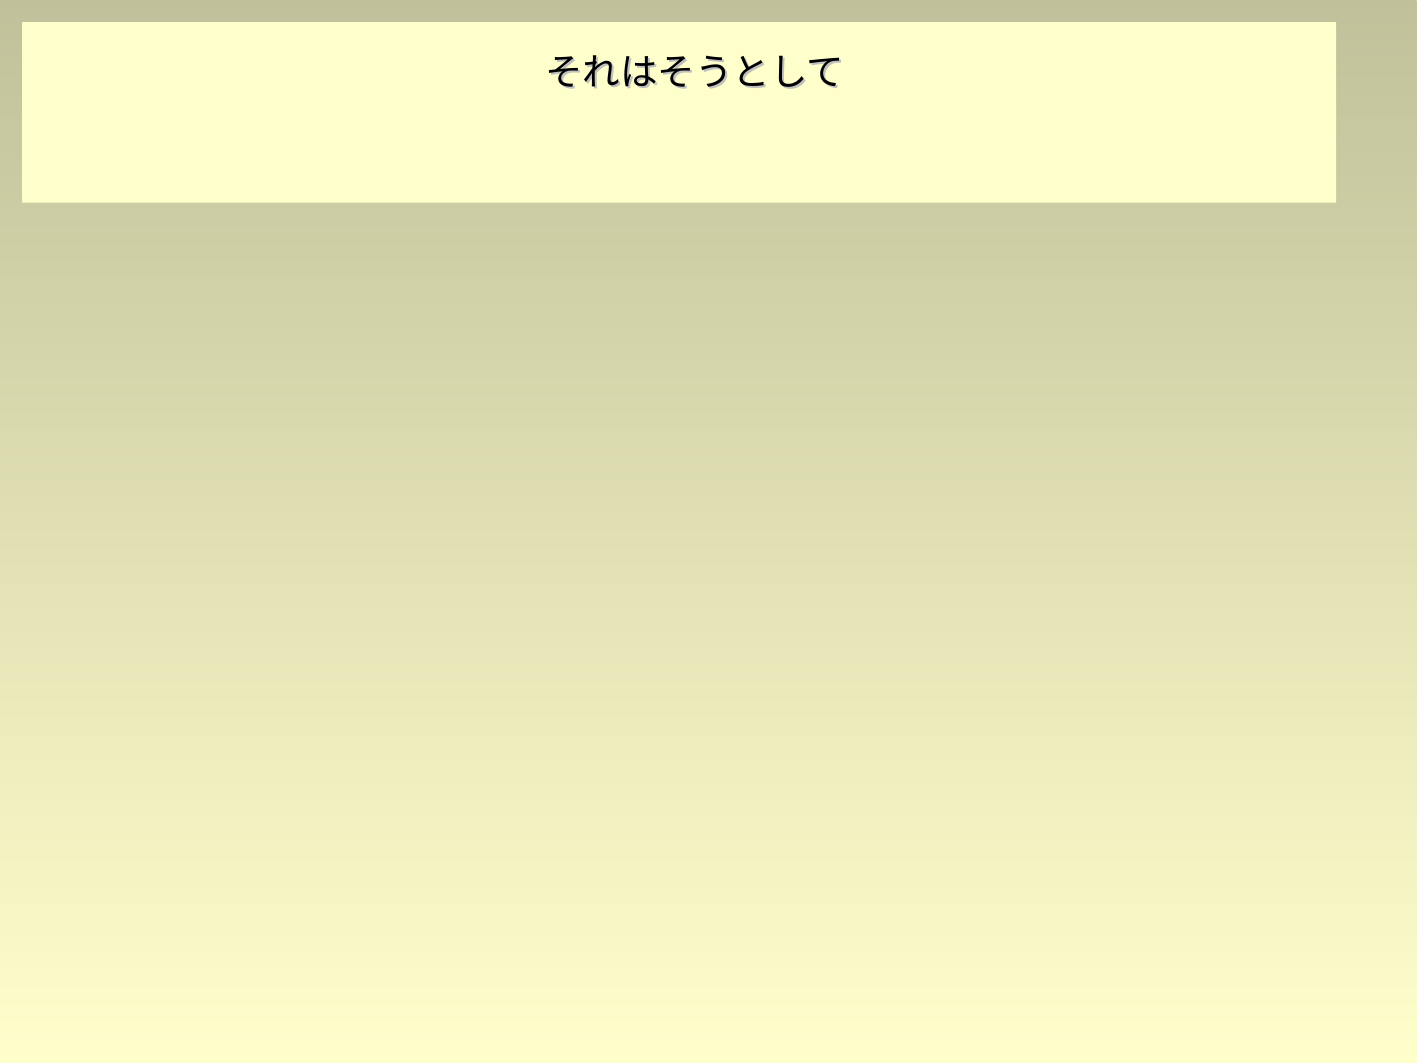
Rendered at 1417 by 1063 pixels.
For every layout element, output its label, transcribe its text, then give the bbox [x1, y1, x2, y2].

text_box それはそうとして [23, 35, 1366, 181]
text_box [22, 22, 1337, 203]
